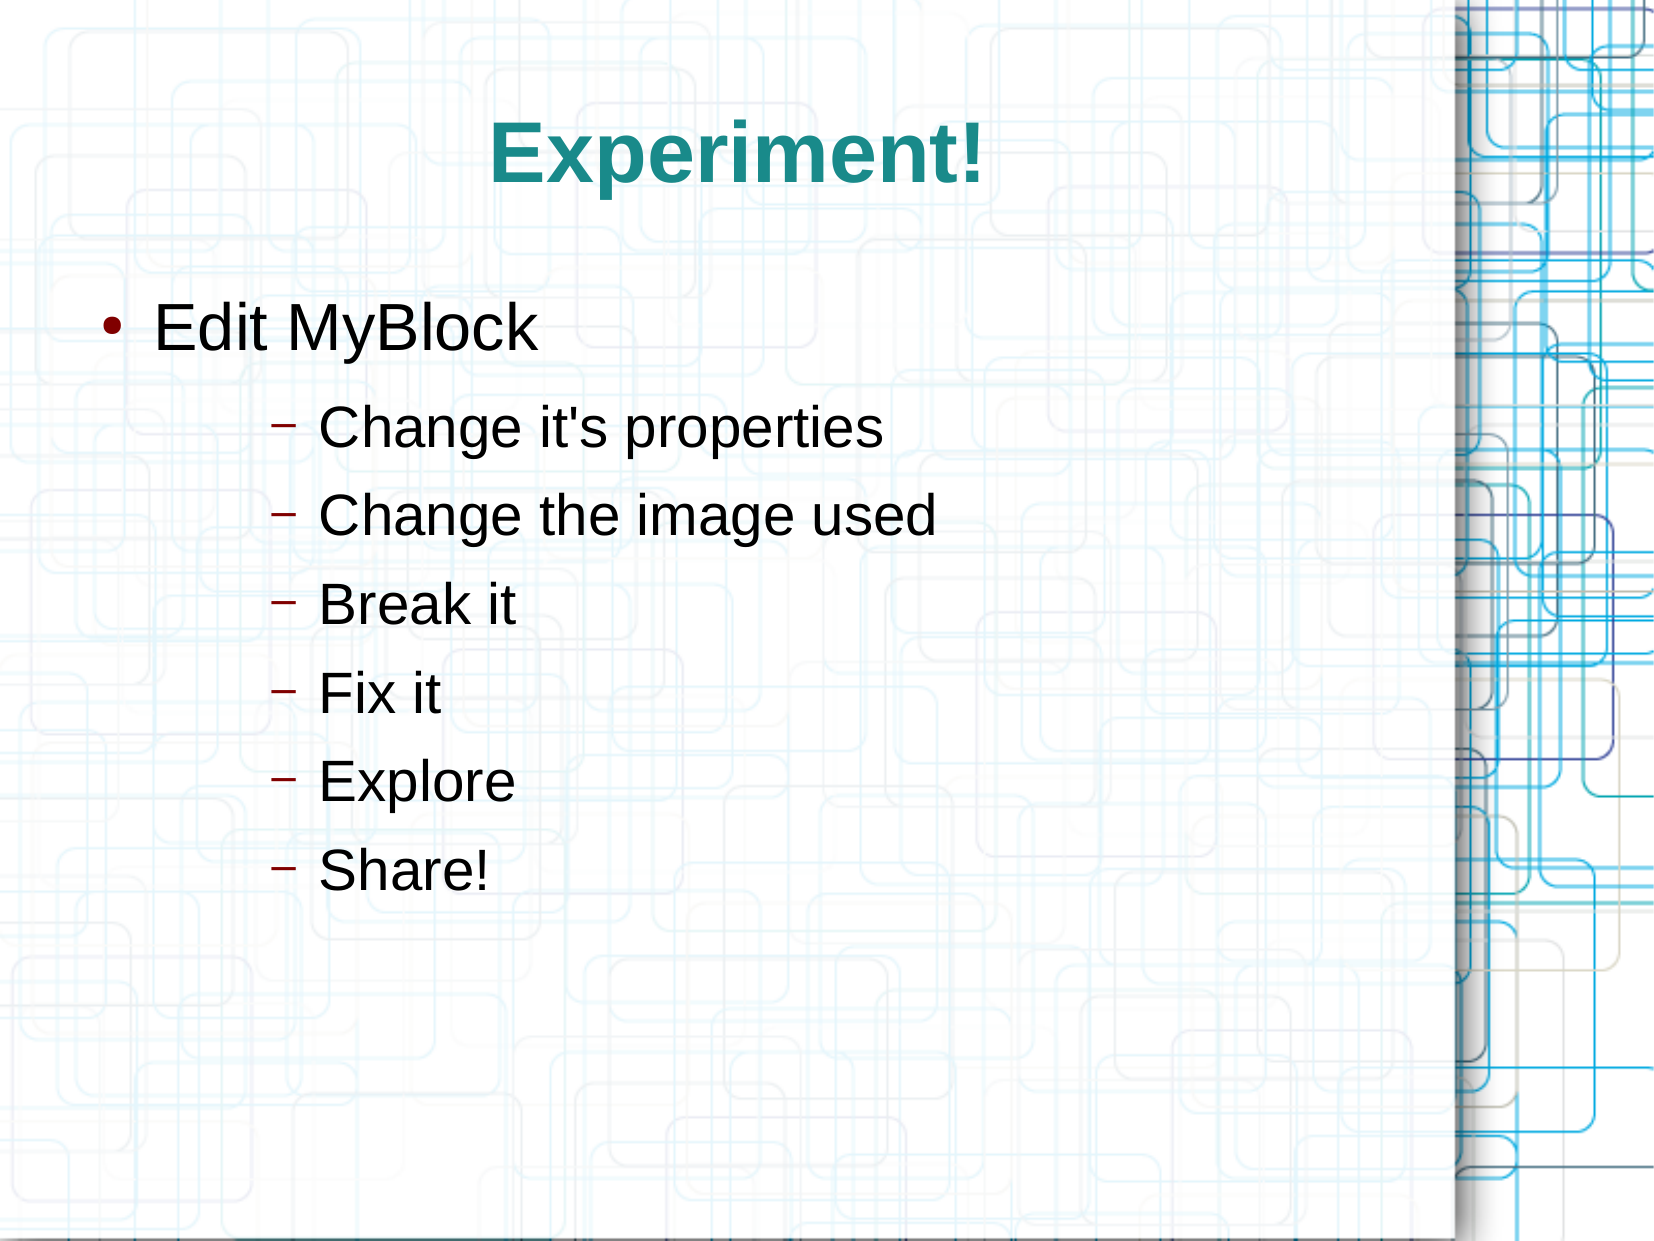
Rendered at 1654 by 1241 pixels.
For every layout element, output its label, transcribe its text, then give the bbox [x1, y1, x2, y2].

picture [0, 0, 1654, 1241]
title Experiment! [59, 49, 1418, 257]
list Edit MyBlock Change it's properties Change the image used Break it Fix it Explore Share! [82, 290, 1418, 1010]
